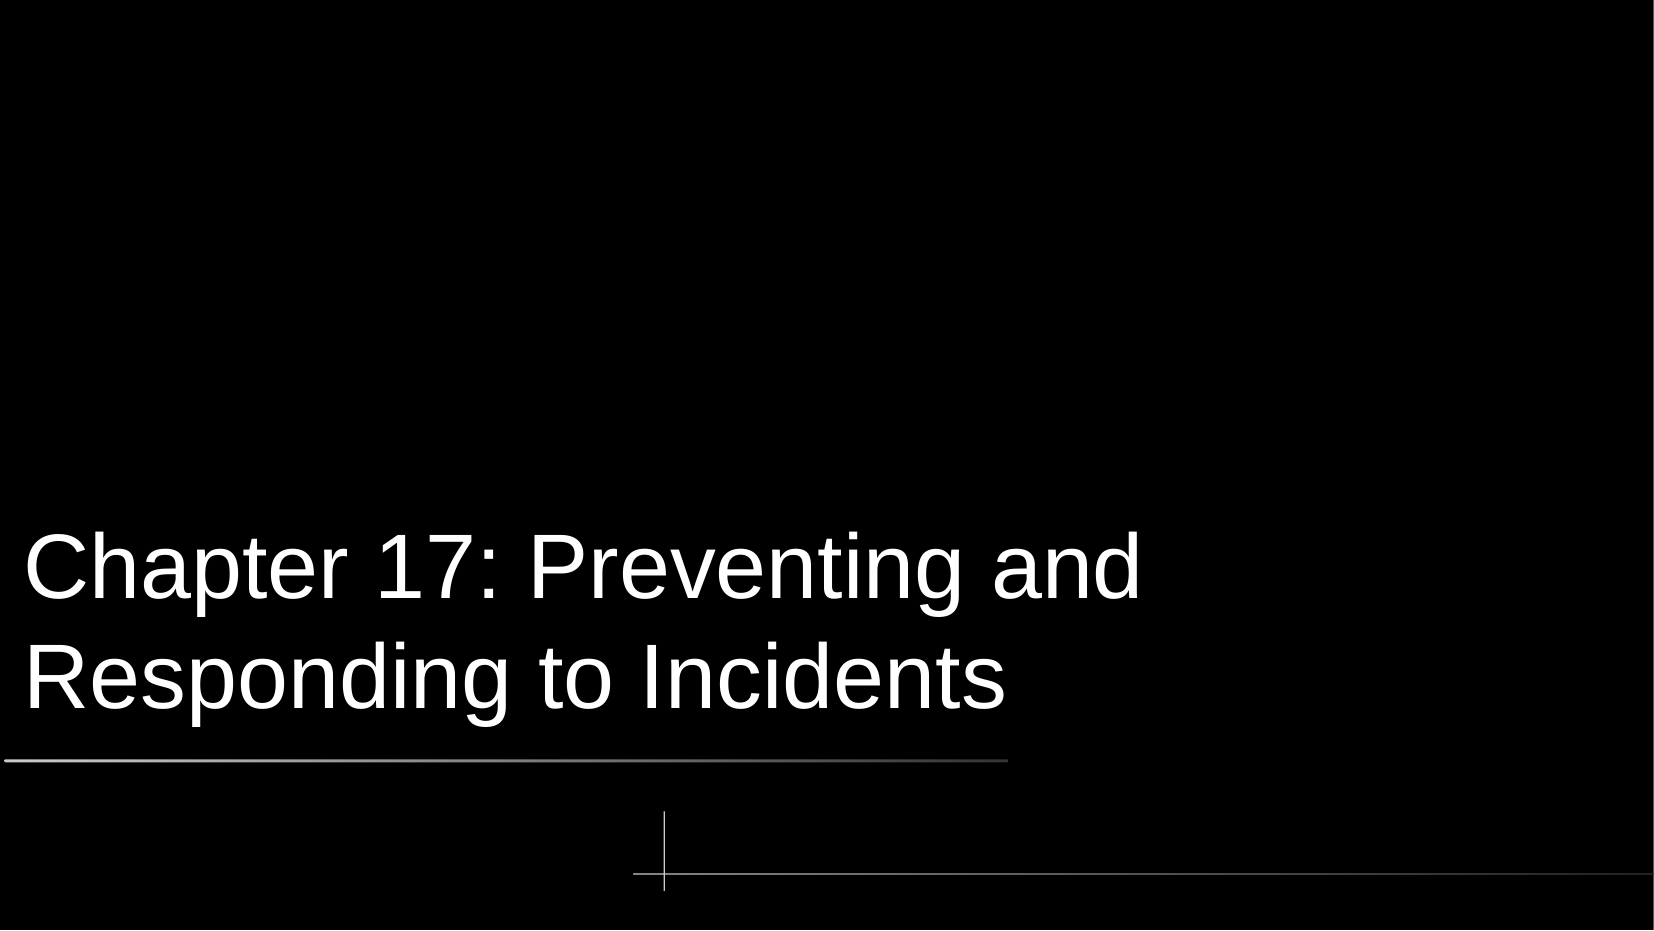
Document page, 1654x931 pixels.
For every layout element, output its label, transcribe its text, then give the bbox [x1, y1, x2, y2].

title Chapter 17: Preventing and Responding to Incidents [23, 505, 1501, 728]
